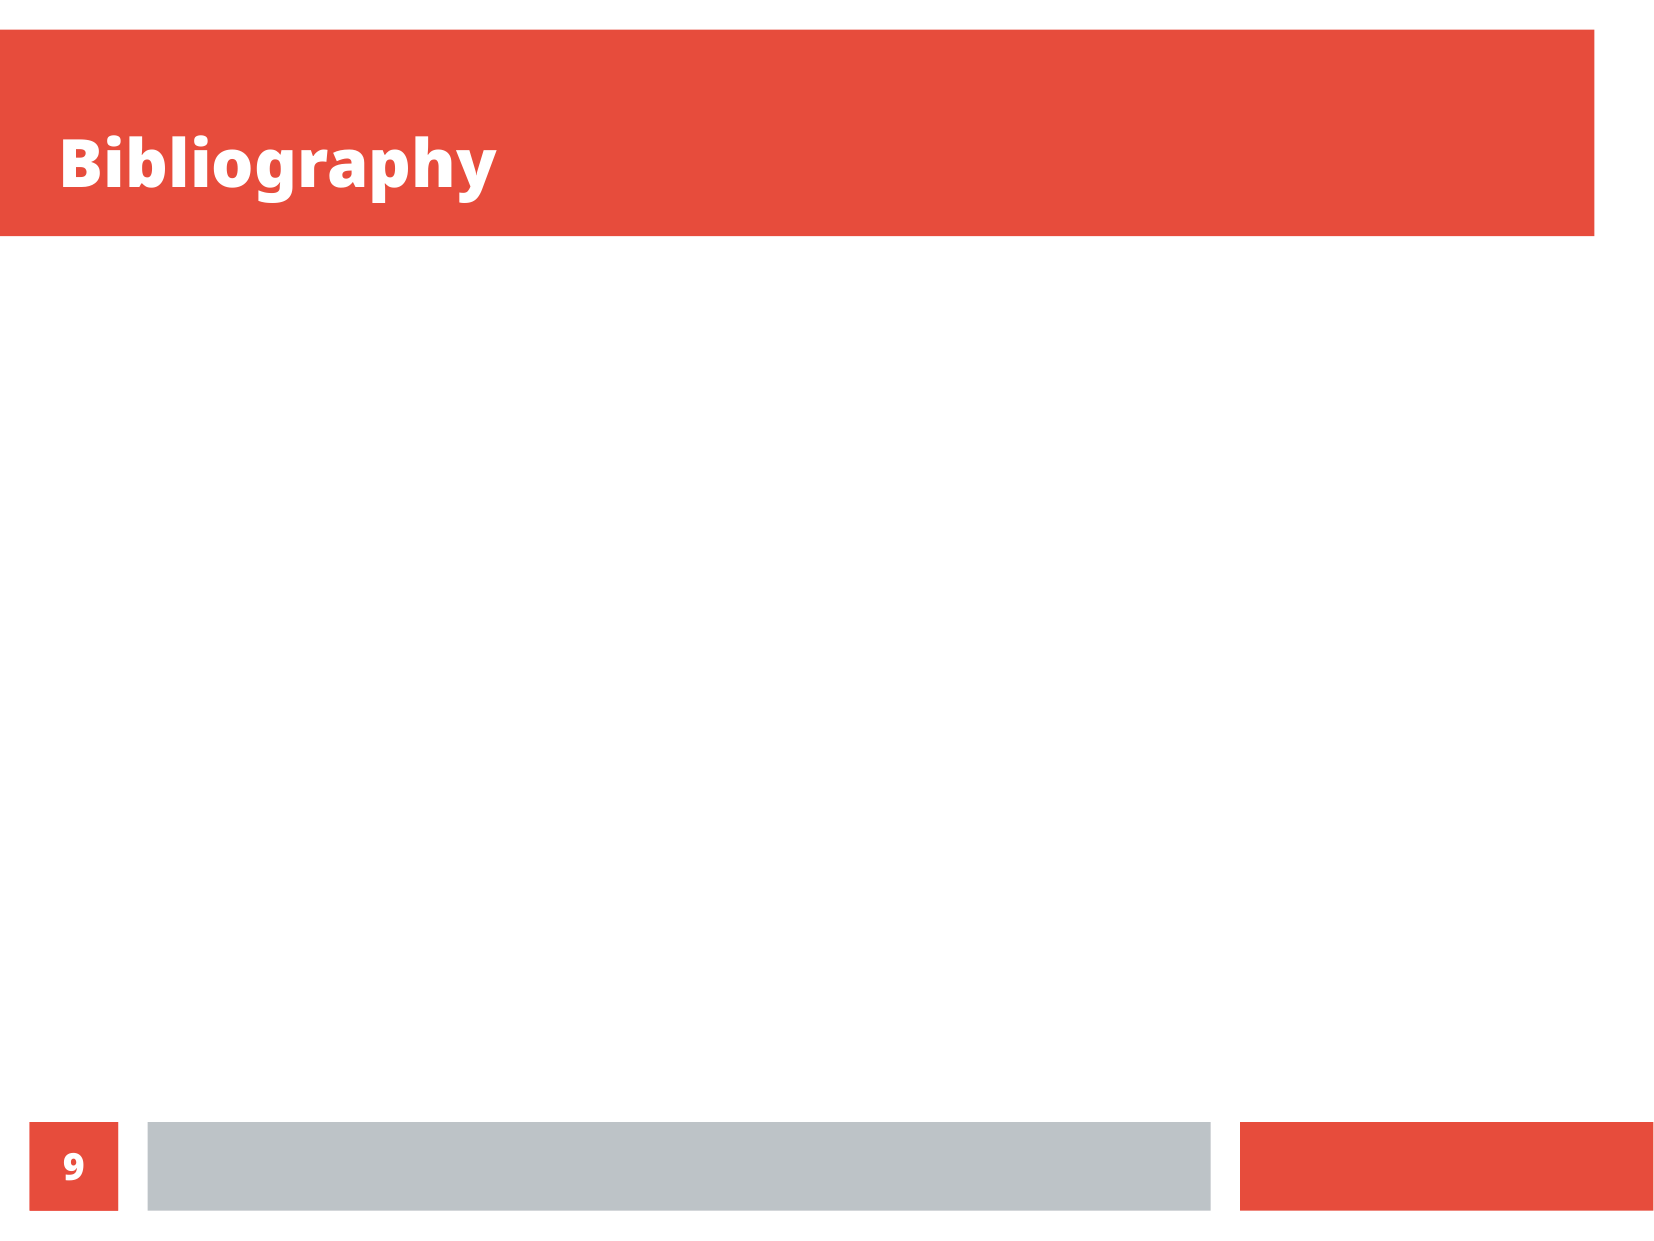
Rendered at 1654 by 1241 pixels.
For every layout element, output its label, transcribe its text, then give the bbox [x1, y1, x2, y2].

title Bibliography [59, 59, 1595, 207]
